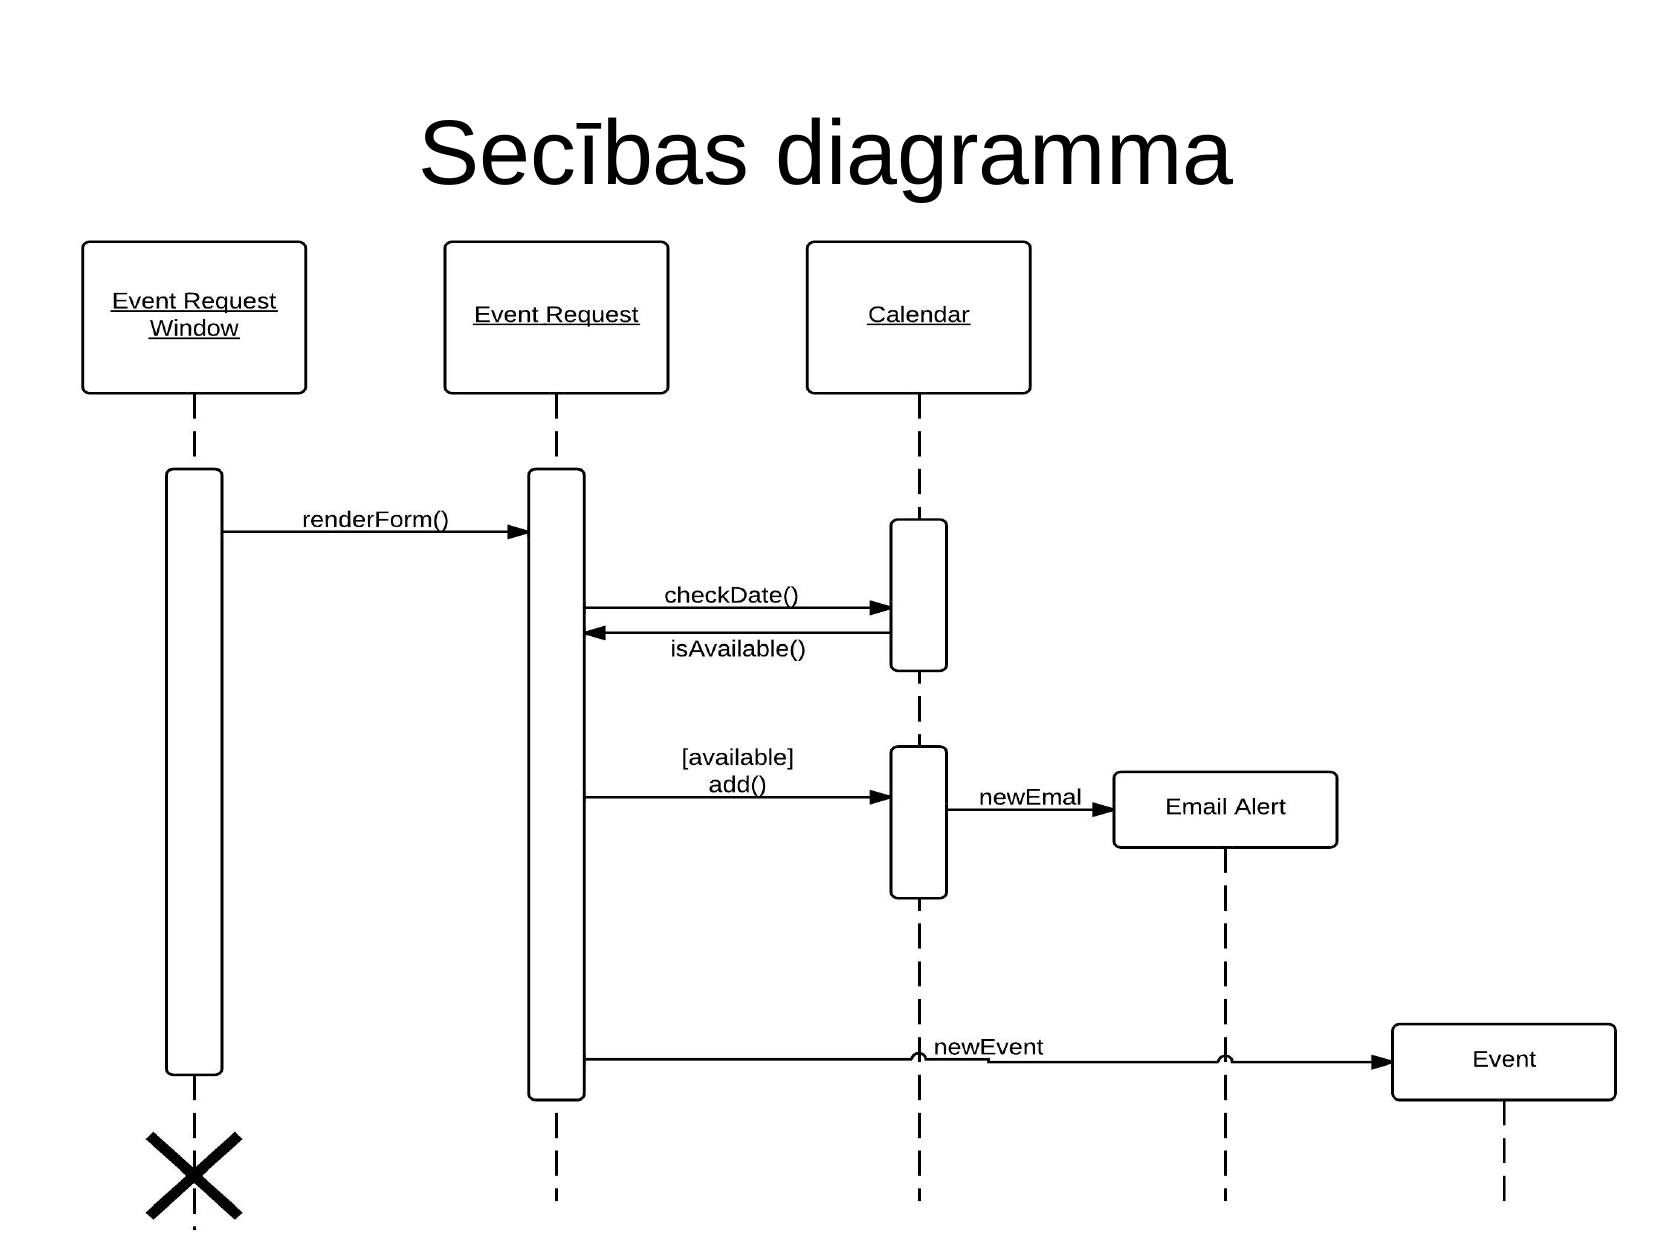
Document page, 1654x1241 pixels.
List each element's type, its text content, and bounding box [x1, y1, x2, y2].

title Secības diagramma [82, 49, 1571, 224]
picture [70, 224, 1642, 1241]
